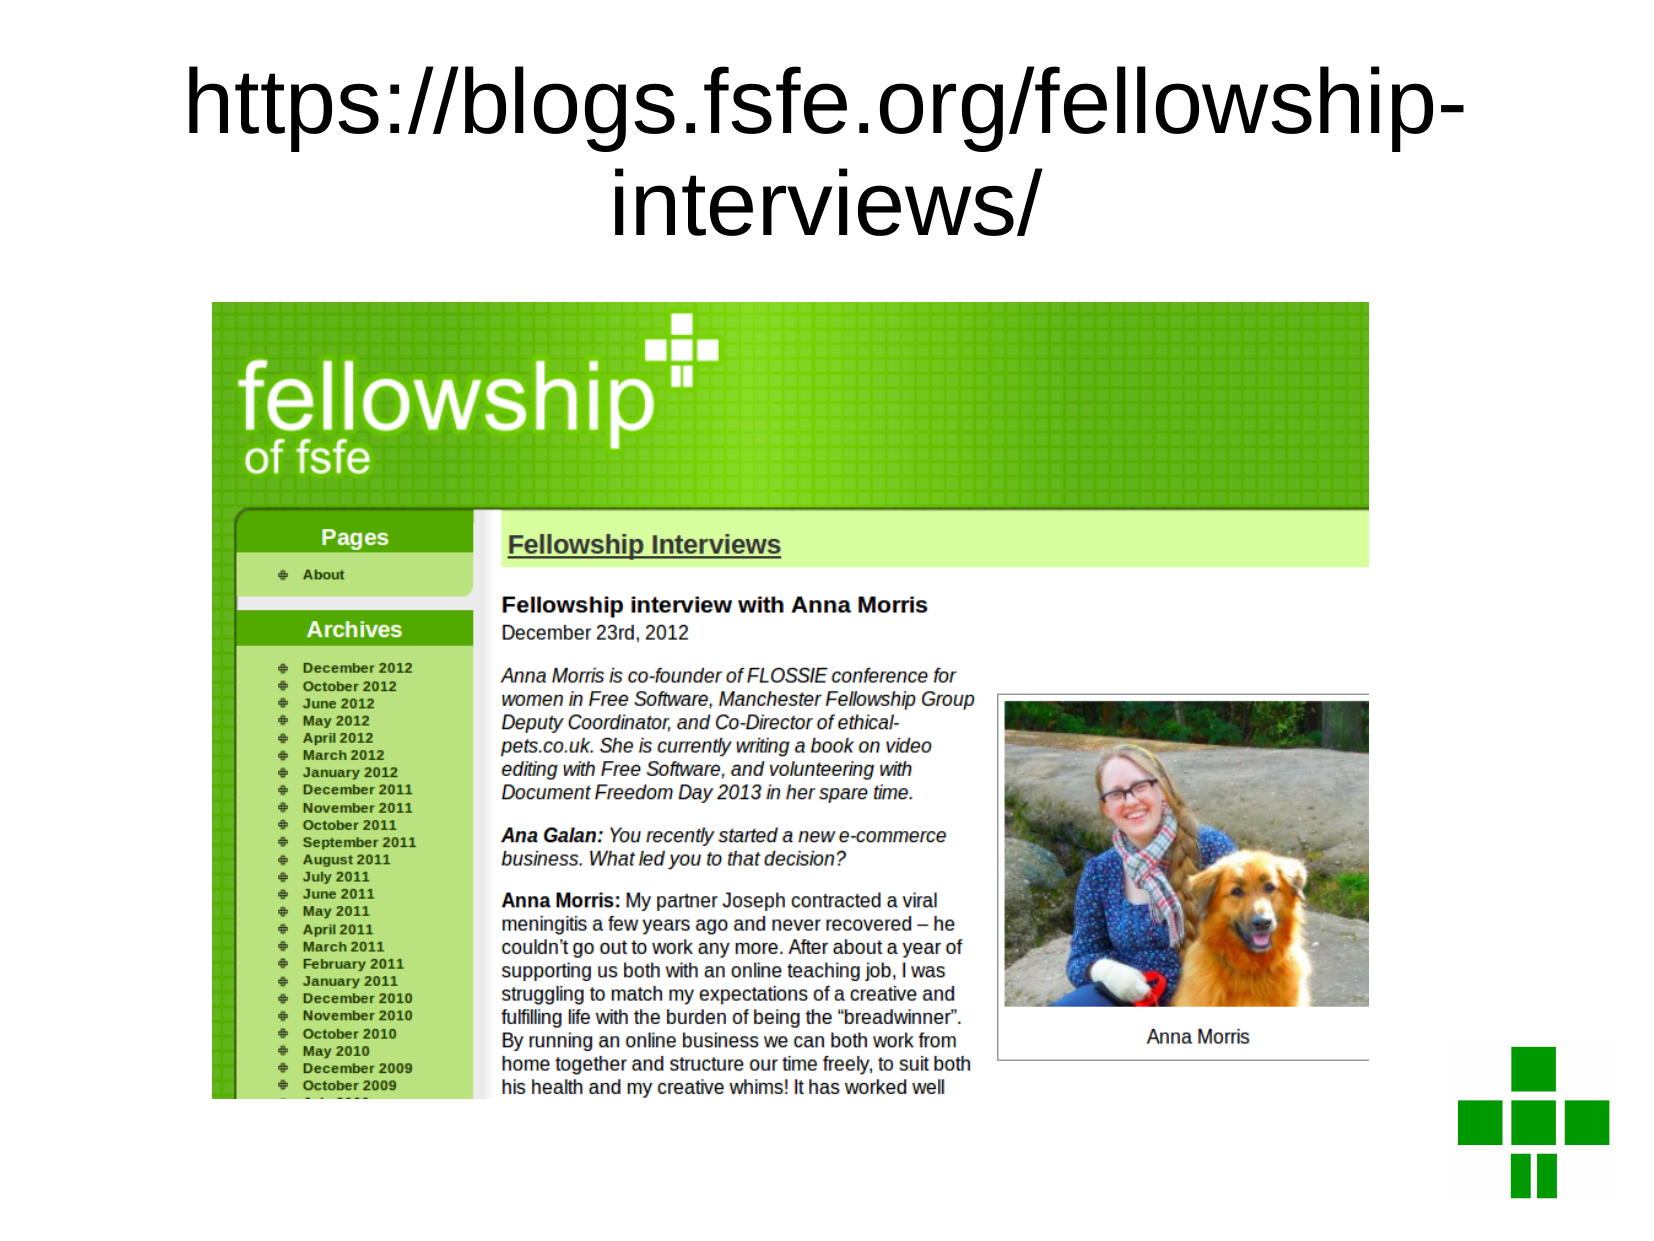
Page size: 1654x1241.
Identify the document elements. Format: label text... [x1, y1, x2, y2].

title https://blogs.fsfe.org/fellowship-interviews/ [82, 49, 1571, 257]
picture [1449, 1035, 1619, 1205]
picture [212, 302, 1369, 1099]
